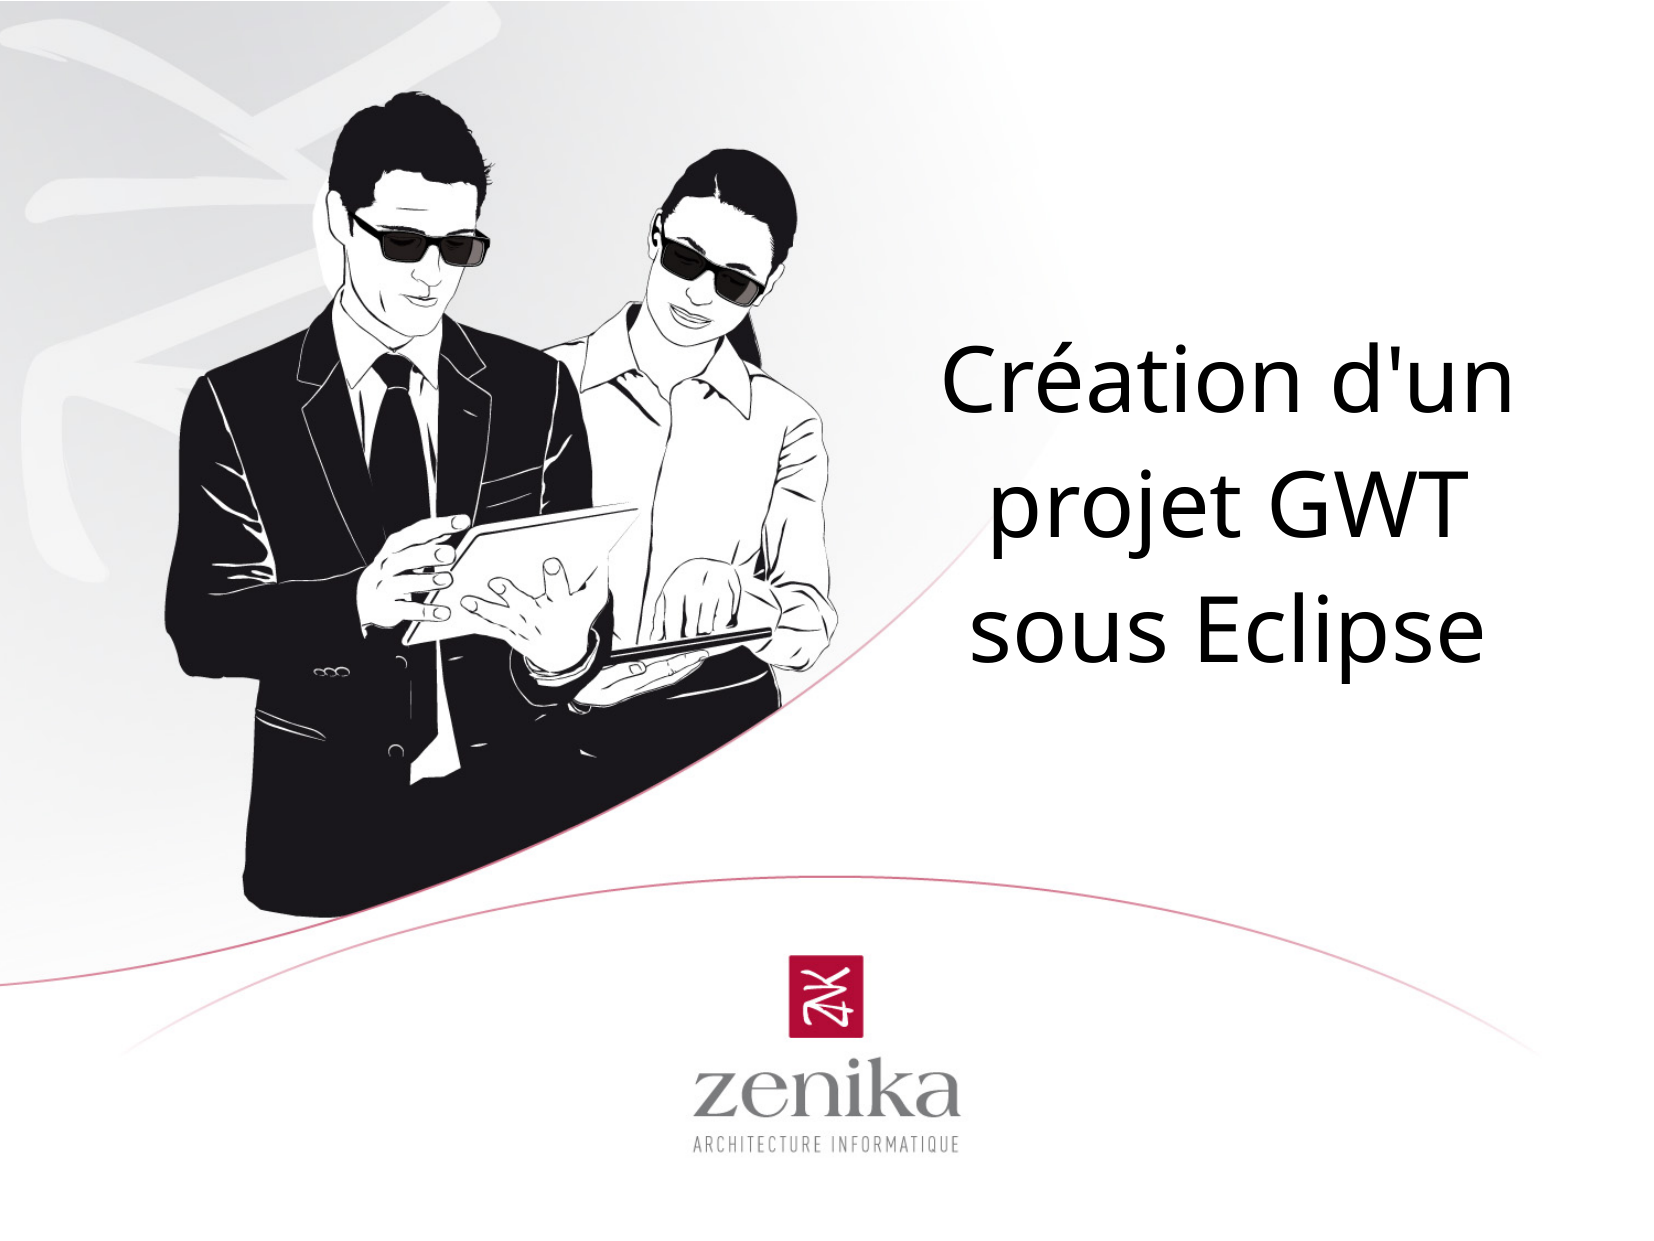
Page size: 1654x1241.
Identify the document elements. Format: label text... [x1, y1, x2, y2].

subtitle [885, 590, 1571, 875]
title Création d'un projet GWT sous Eclipse [885, 320, 1571, 590]
picture [0, 1, 1652, 1241]
